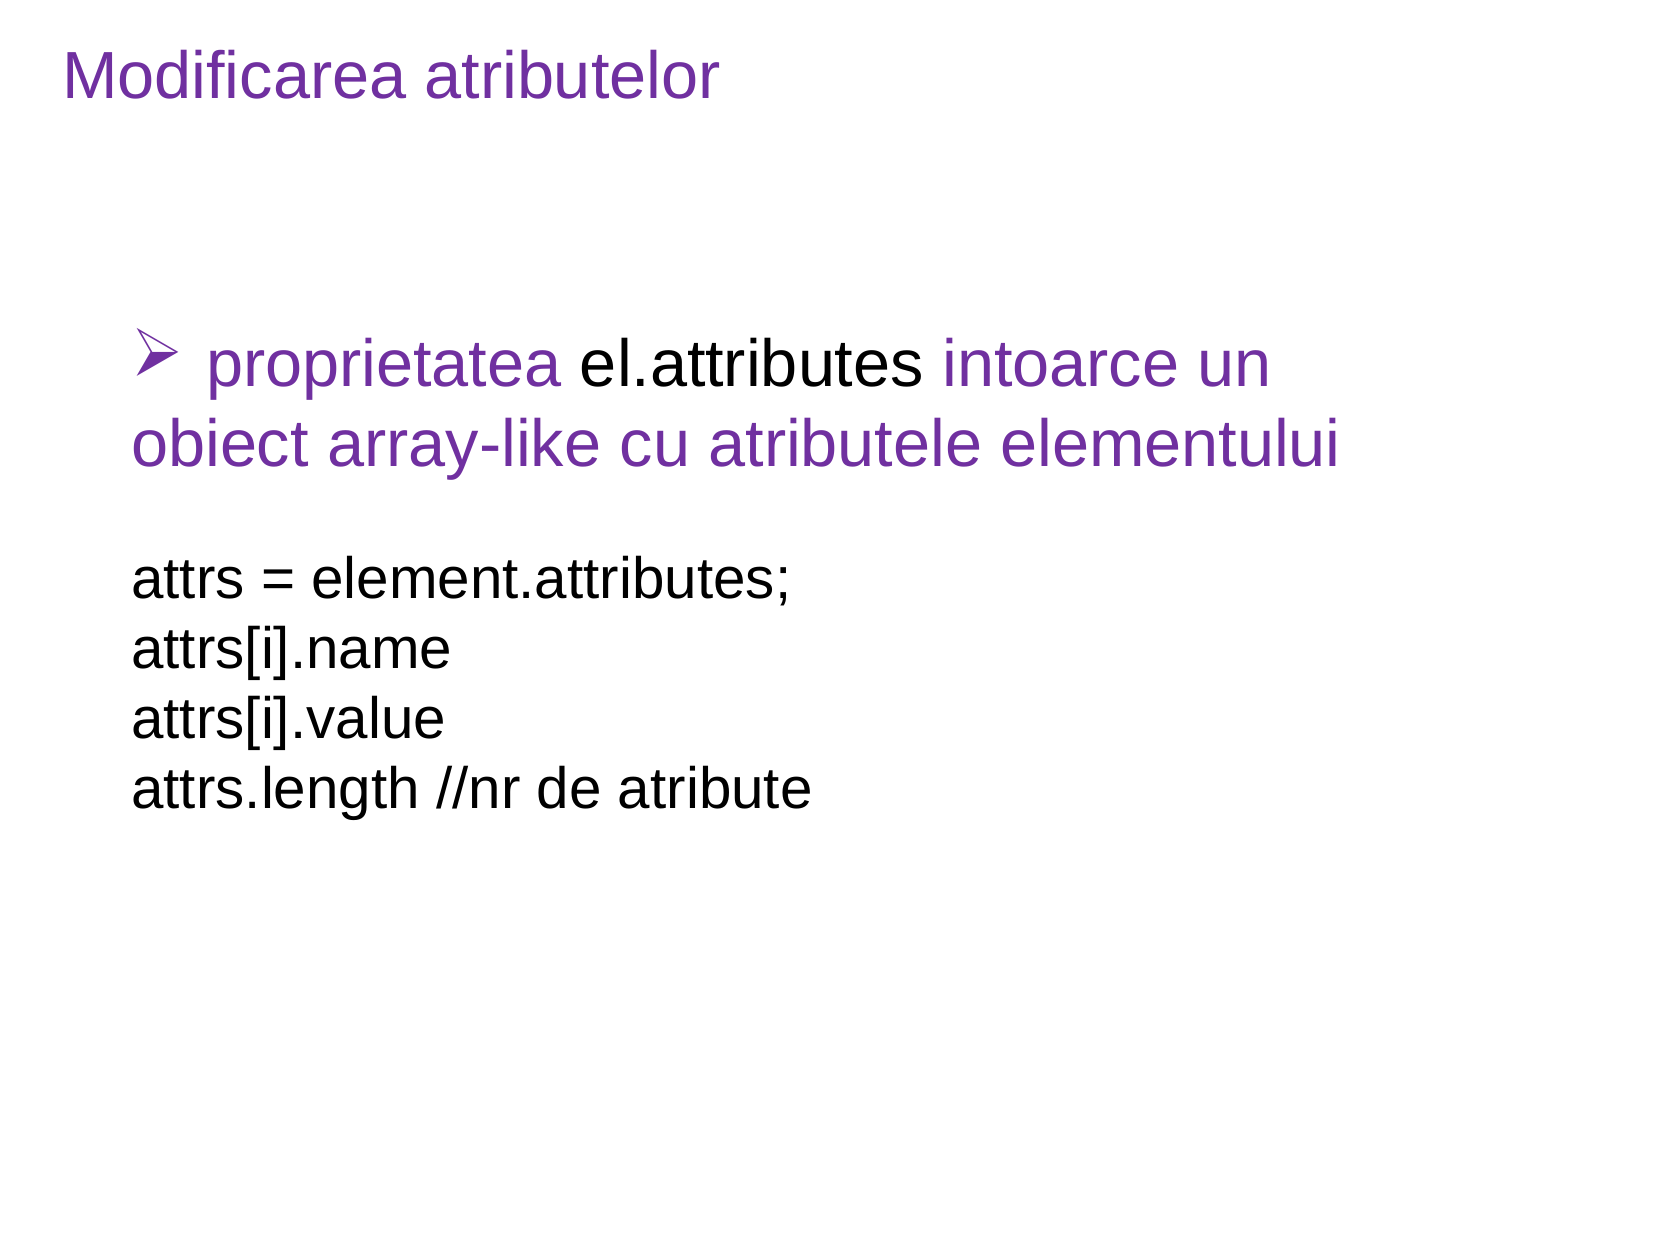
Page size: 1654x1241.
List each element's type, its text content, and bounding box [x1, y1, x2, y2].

text_box proprietatea el.attributes intoarce un obiect array-like cu atributele elementului attrs = element.attributes; attrs[i].name attrs[i].value attrs.length //nr de atribute [116, 312, 1357, 828]
text_box Modificarea atributelor [47, 24, 736, 120]
